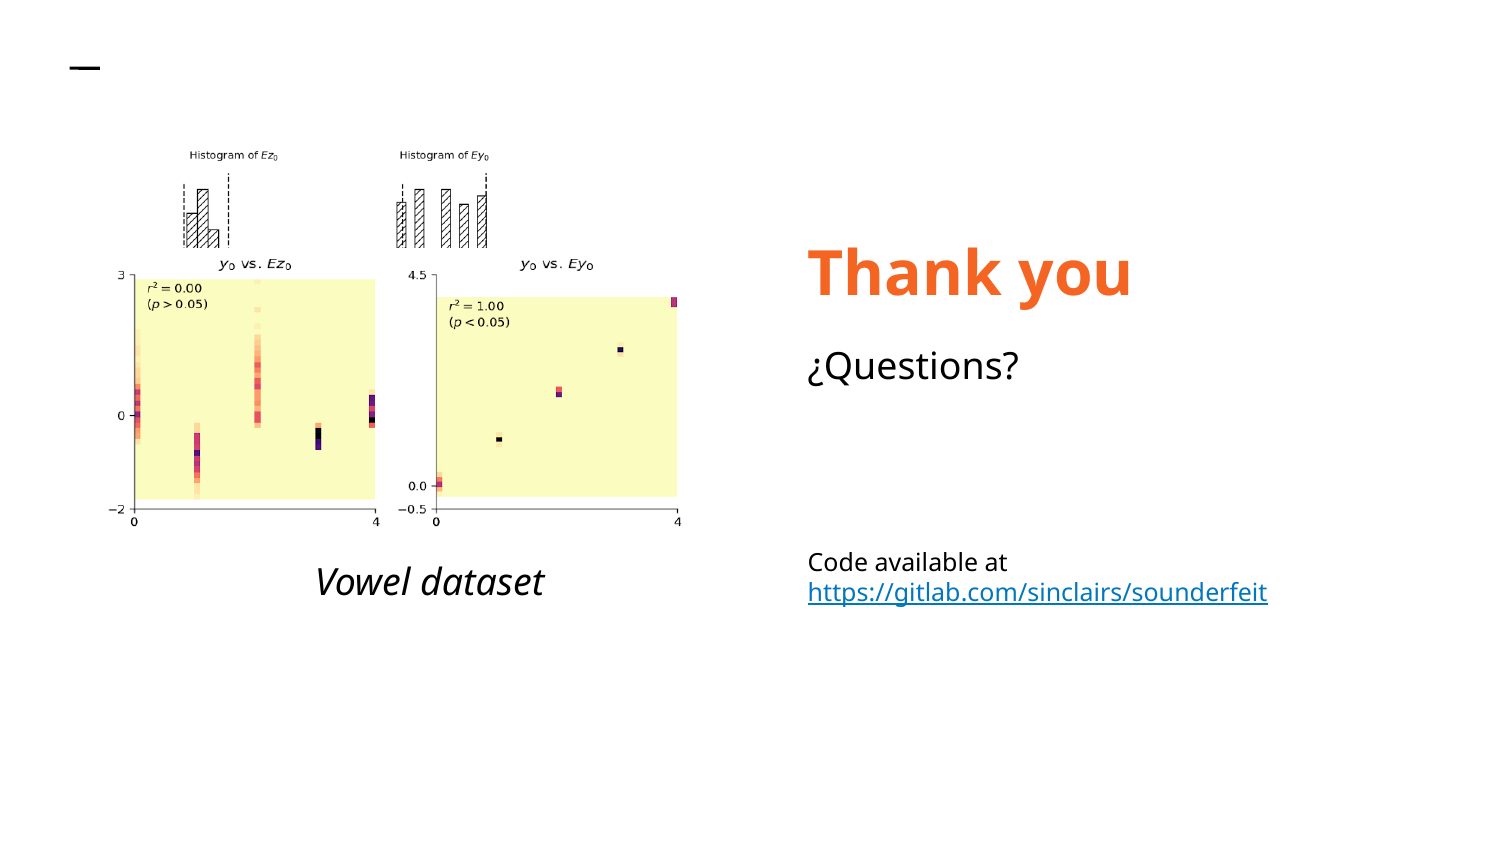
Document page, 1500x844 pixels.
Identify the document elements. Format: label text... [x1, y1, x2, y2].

list Thank you ¿Questions? Code available at https://gitlab.com/sinclairs/sounderfeit [792, 160, 1455, 683]
picture [82, 142, 709, 539]
list Vowel dataset [299, 543, 591, 618]
